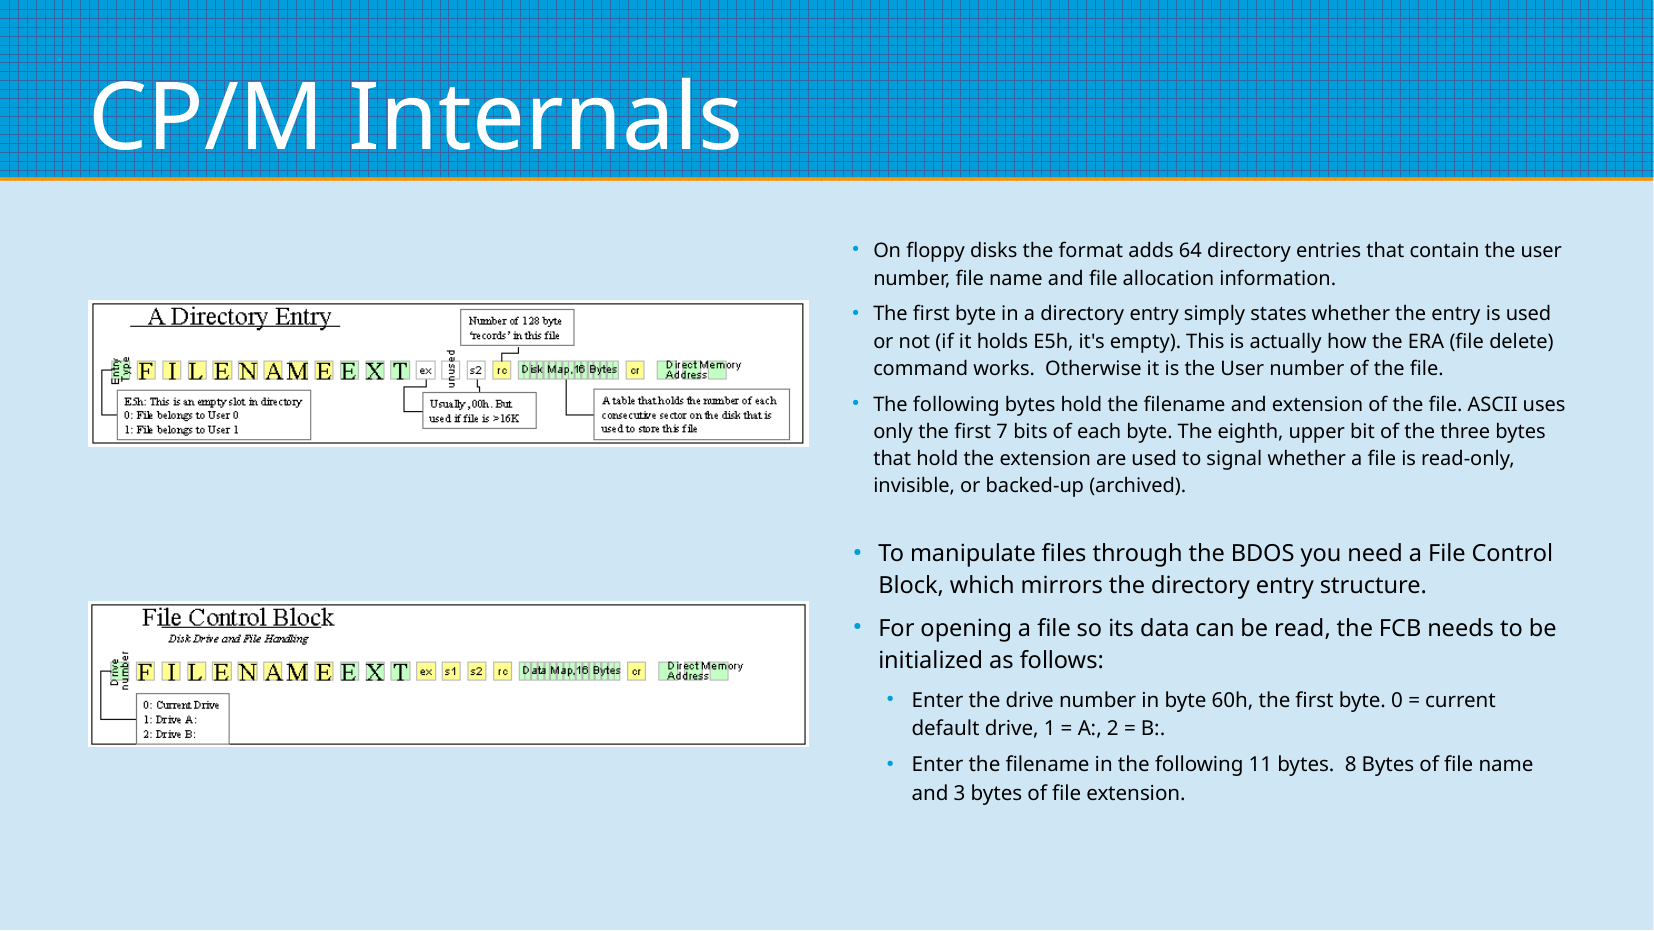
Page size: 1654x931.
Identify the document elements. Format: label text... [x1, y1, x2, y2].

title CP/M Internals [88, 14, 1565, 178]
picture [88, 300, 809, 447]
list On floppy disks the format adds 64 directory entries that contain the user number, file name and file allocation information. The first byte in a directory entry simply states whether the entry is used or not (if it holds E5h, it's empty). This is actually how the ERA (file delete) command works. Otherwise it is the User number of the file. The following bytes hold the filename and extension of the file. ASCII uses only the first 7 bits of each byte. The eighth, upper bit of the three bytes that hold the extension are used to signal whether a file is read-only, invisible, or backed-up (archived). [845, 236, 1566, 511]
list To manipulate files through the BDOS you need a File Control Block, which mirrors the directory entry structure. For opening a file so its data can be read, the FCB needs to be initialized as follows: Enter the drive number in byte 60h, the first byte. 0 = current default drive, 1 = A:, 2 = B:. Enter the filename in the following 11 bytes. 8 Bytes of file name and 3 bytes of file extension. [845, 536, 1566, 812]
picture [88, 601, 809, 747]
